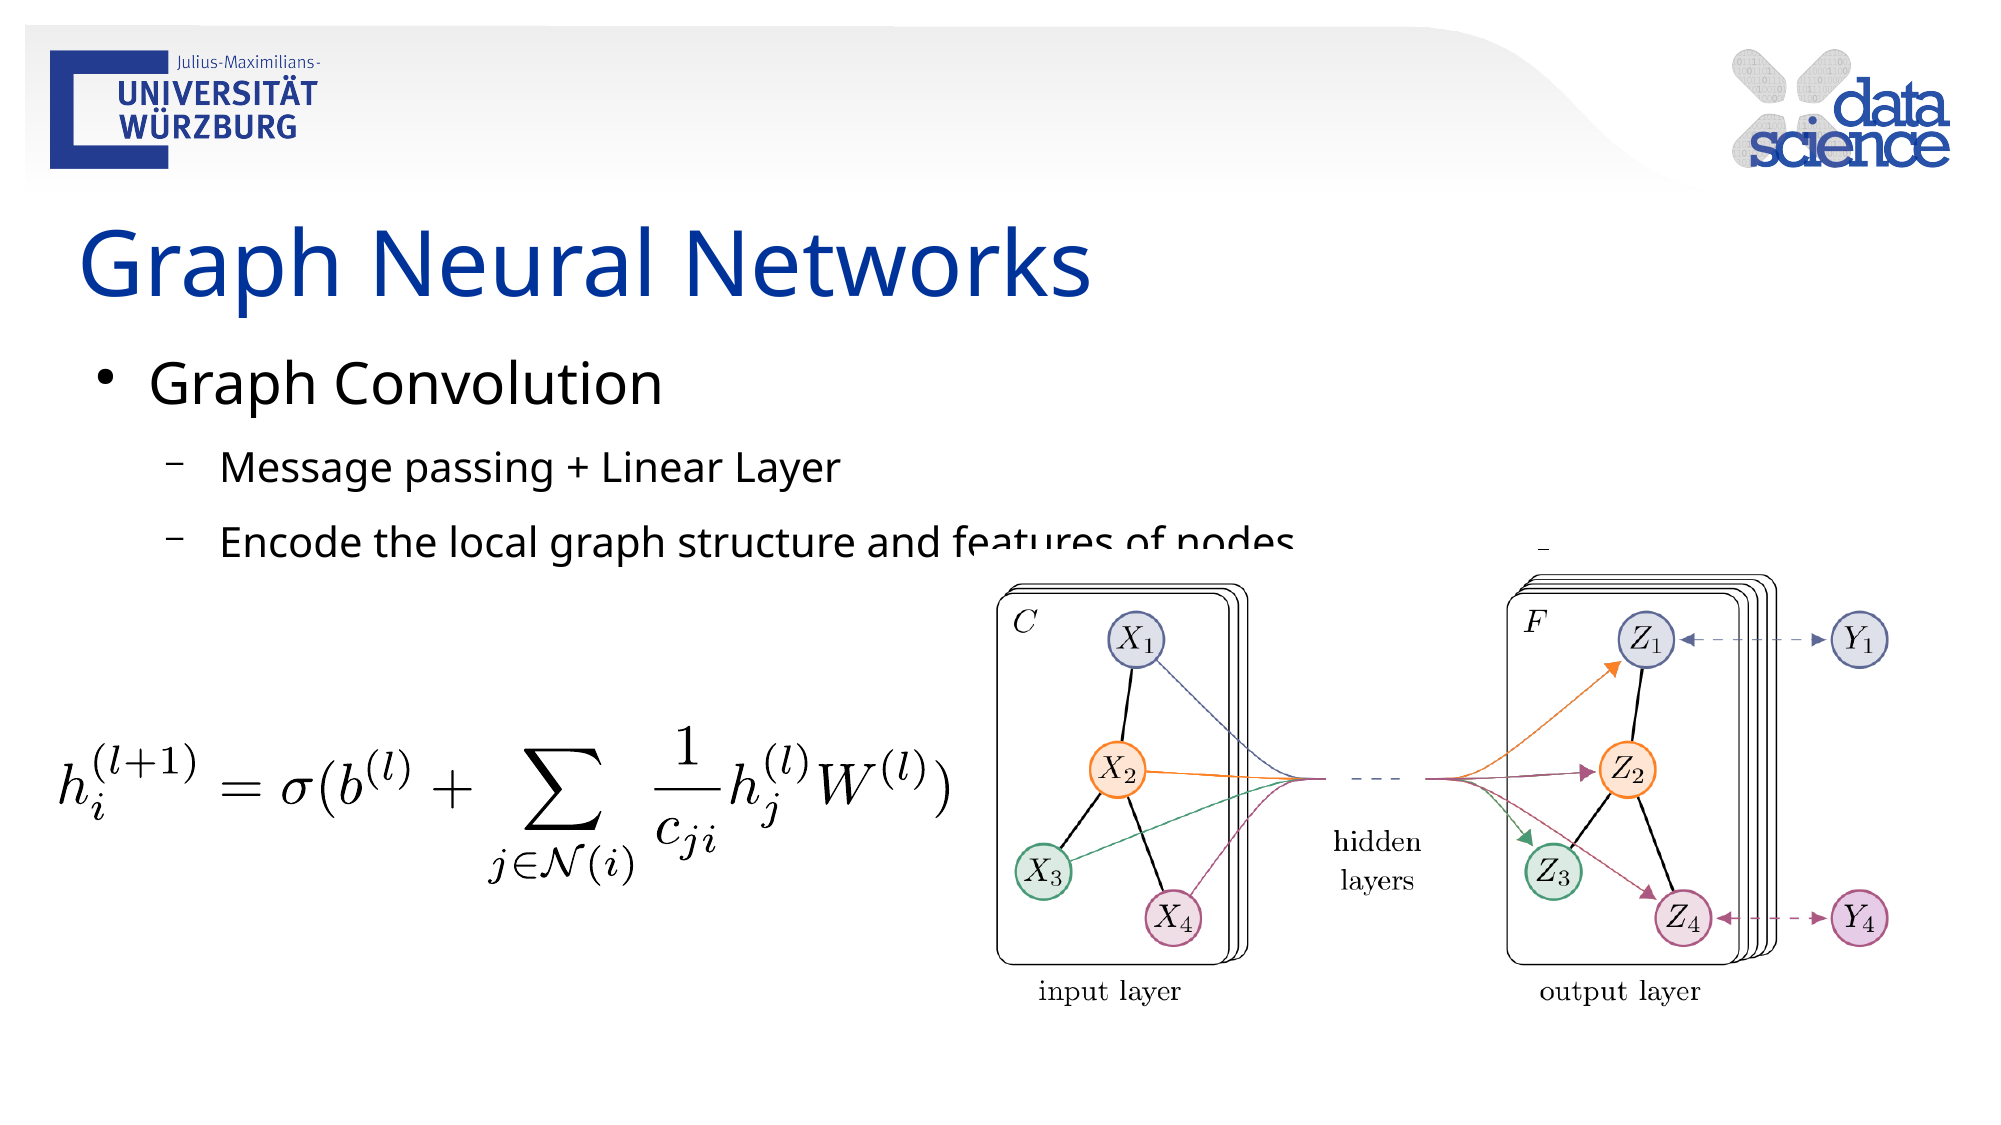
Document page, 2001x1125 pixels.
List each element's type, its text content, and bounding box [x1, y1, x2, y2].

text_box [59, 725, 950, 886]
picture [974, 549, 1906, 1015]
picture [1732, 49, 1950, 168]
title Graph Neural Networks [77, 198, 1901, 324]
picture [50, 50, 321, 169]
list Graph Convolution Message passing + Linear Layer Encode the local graph structure and features of nodes [77, 347, 1901, 1014]
